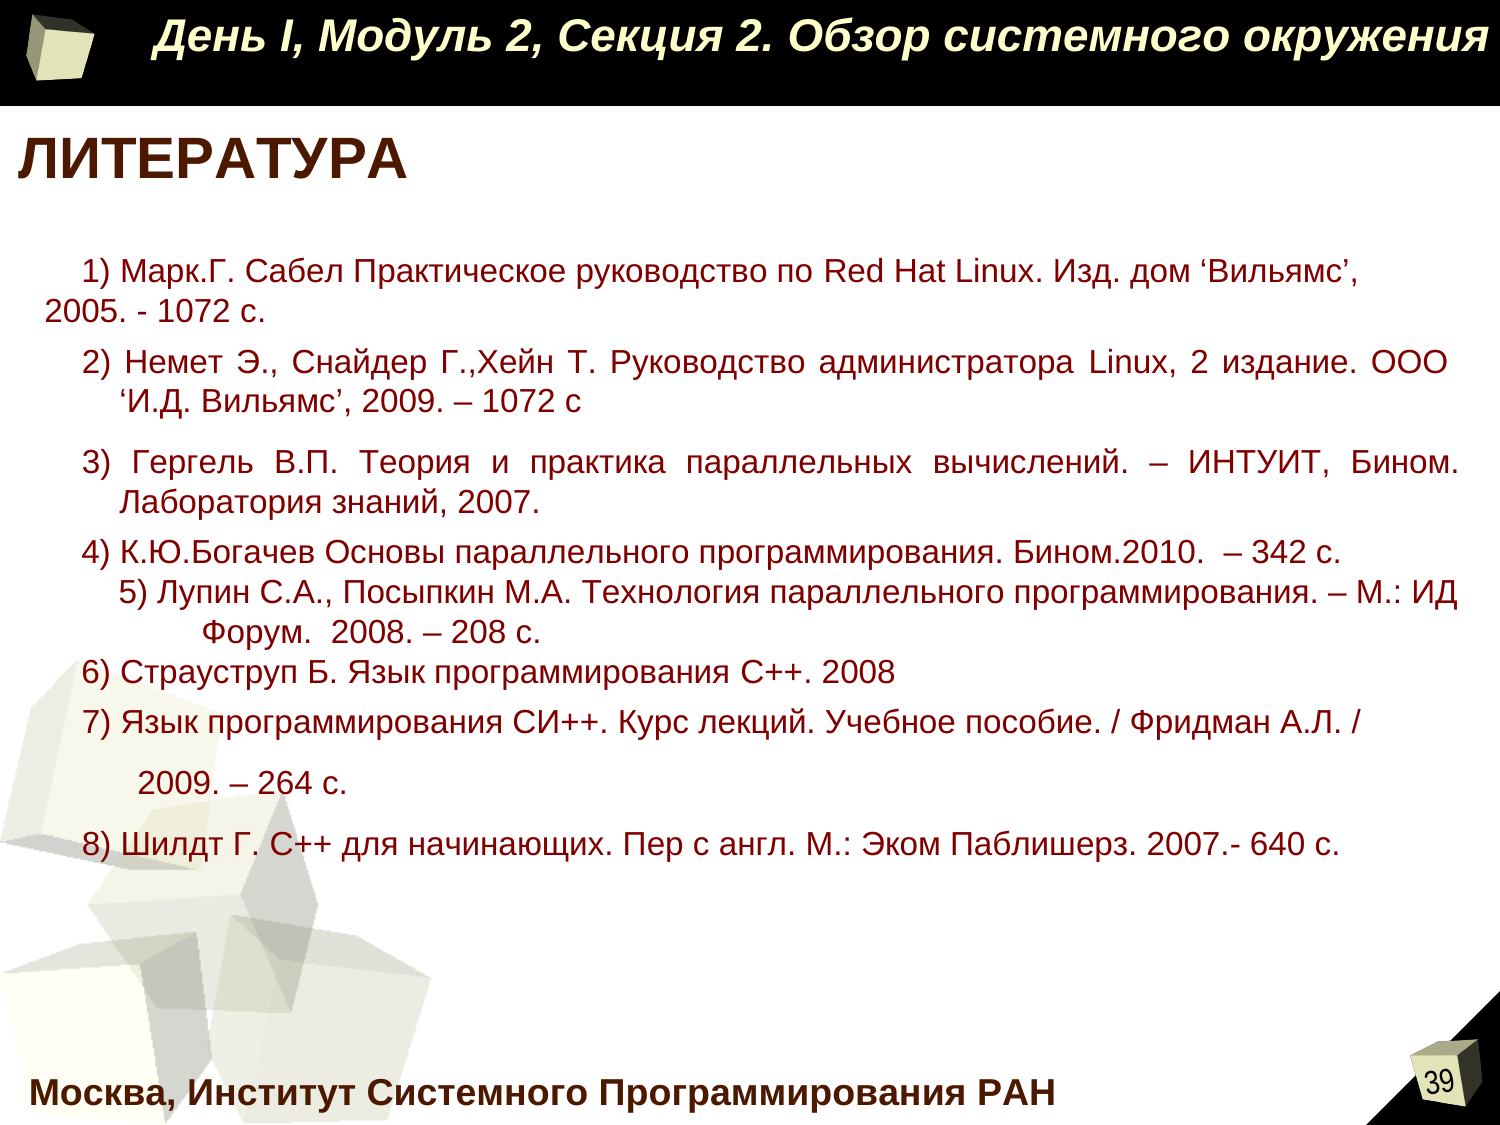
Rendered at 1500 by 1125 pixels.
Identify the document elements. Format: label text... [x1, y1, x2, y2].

picture [0, 659, 433, 1125]
text_box 1) Марк.Г. Сабел Практическое руководство по Red Hat Linux. Изд. дом ‘Вильямс’, 2005. - 1072 c. 2) Немет Э., Снайдер Г.,Хейн Т. Руководство администратора Linux, 2 издание. ООО ‘И.Д. Вильямс’, 2009. – 1072 с 3) Гергель В.П. Теория и практика параллельных вычислений. – ИНТУИТ, Бином. Лаборатория знаний, 2007. 4) К.Ю.Богачев Основы параллельного программирования. Бином.2010. – 342 с. 5) Лупин С.А., Посыпкин М.А. Технология параллельного программирования. – М.: ИД Форум. 2008. – 208 с. 6) Страуструп Б. Язык программирования C++. 2008 7) Язык программирования СИ++. Курс лекций. Учебное пособие. / Фридман А.Л. / 2009. – 264 с. 8) Шилдт Г. C++ для начинающих. Пер с англ. М.: Эком Паблишерз. 2007.- 640 с. [29, 242, 1477, 1069]
picture [423, 1088, 433, 1102]
text_box ЛИТЕРАТУРА [4, 112, 1500, 198]
